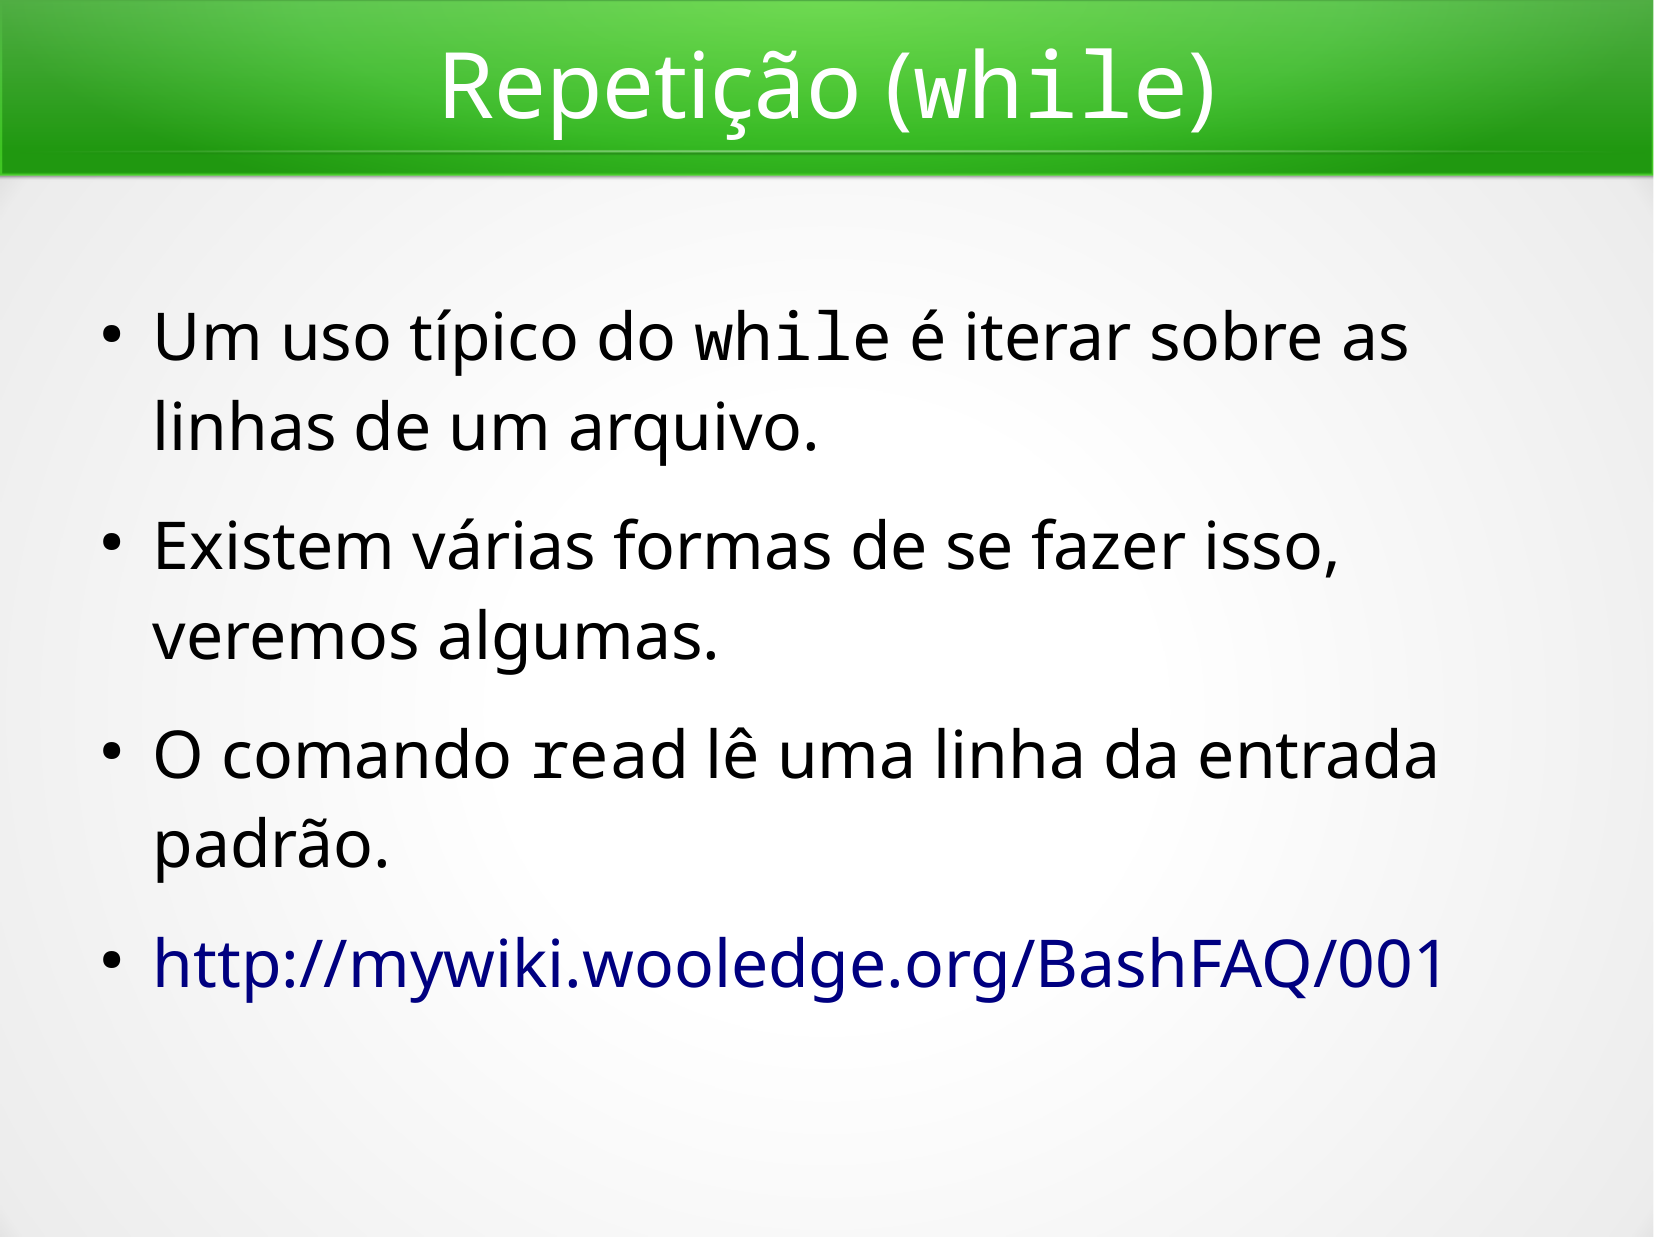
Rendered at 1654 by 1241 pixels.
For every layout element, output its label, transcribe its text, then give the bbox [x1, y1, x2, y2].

list Um uso típico do while é iterar sobre as linhas de um arquivo. Existem várias formas de se fazer isso, veremos algumas. O comando read lê uma linha da entrada padrão. http://mywiki.wooledge.org/BashFAQ/001 [82, 290, 1571, 1010]
title Repetição (while) [82, 11, 1571, 154]
picture [0, 0, 1654, 1237]
